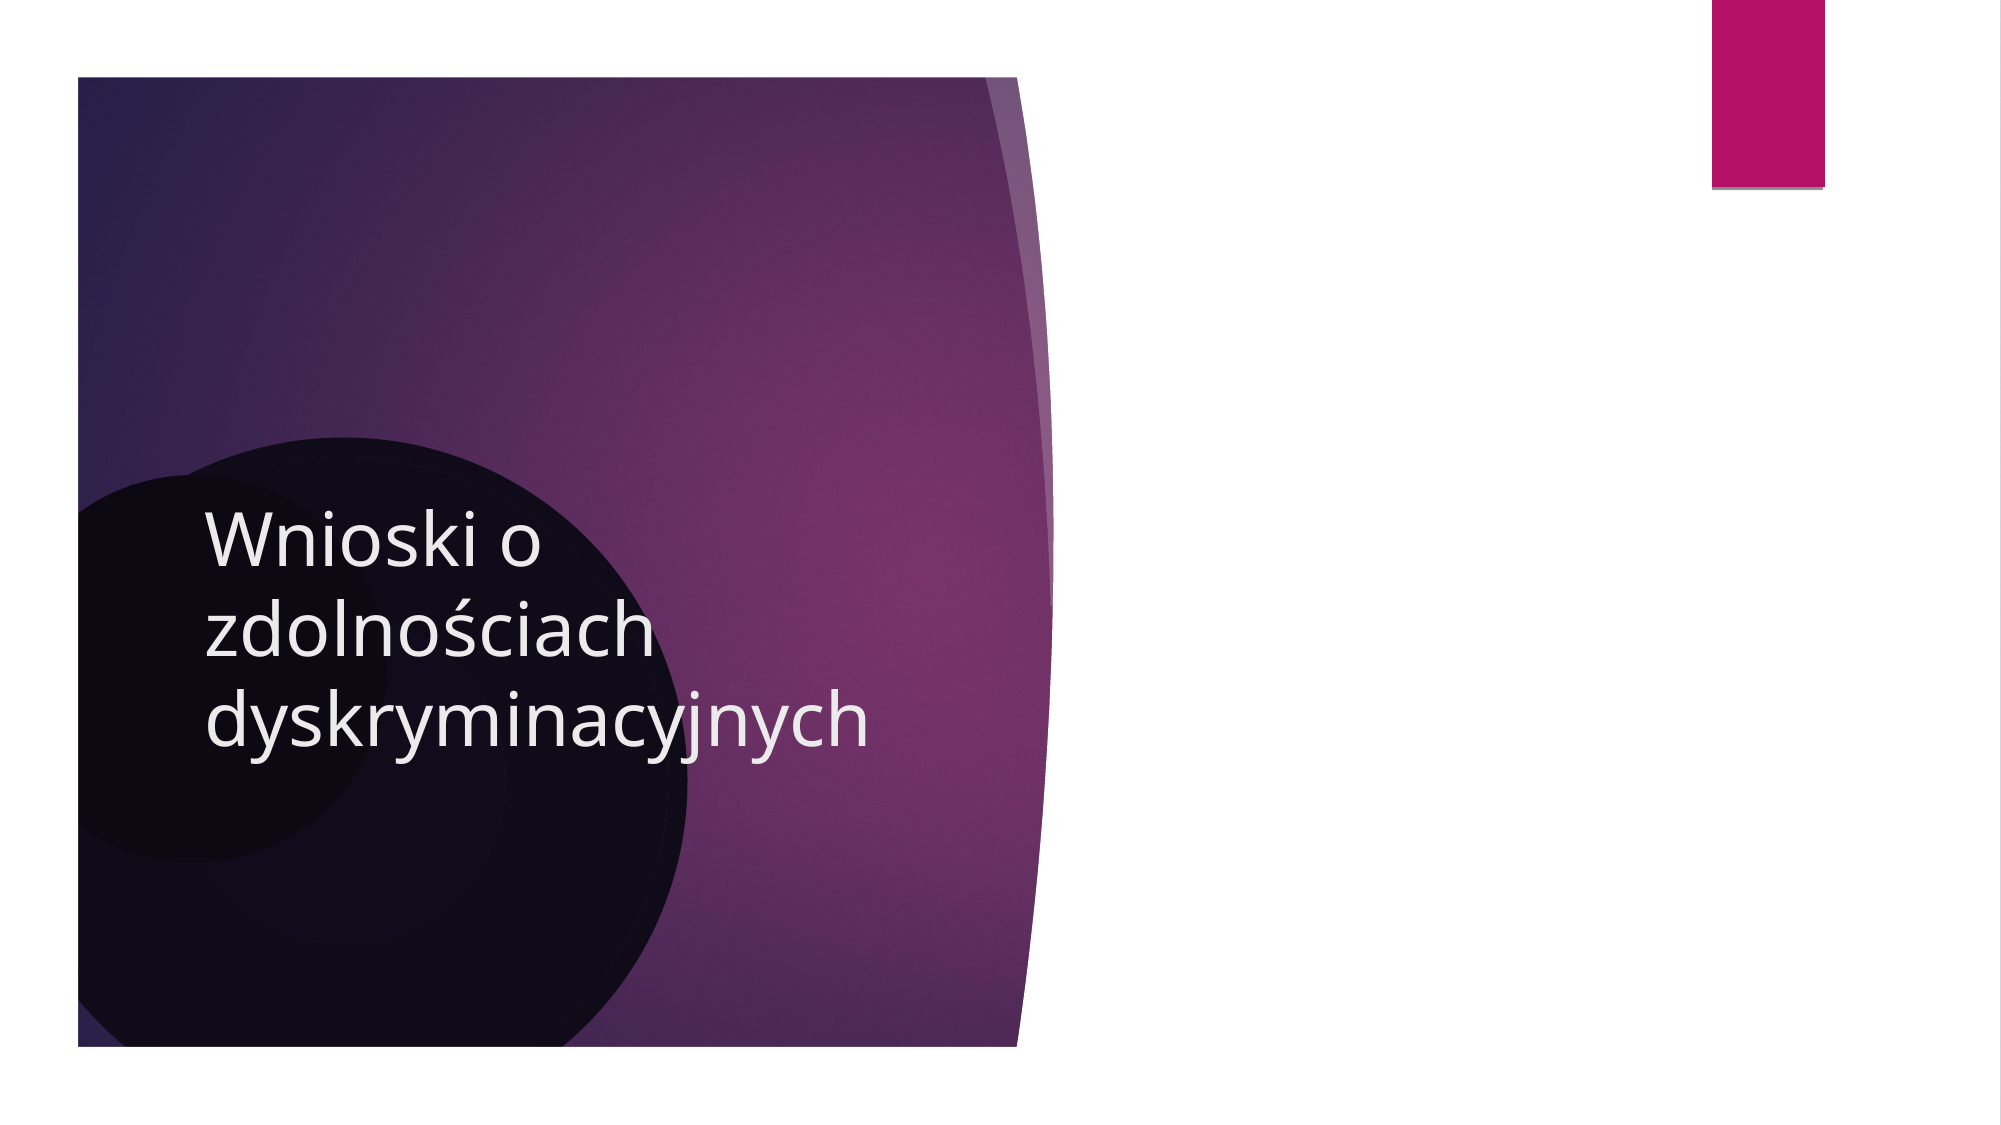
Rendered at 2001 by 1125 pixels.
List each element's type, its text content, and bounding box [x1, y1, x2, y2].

title Wnioski o zdolnościach dyskryminacyjnych [186, 375, 968, 750]
